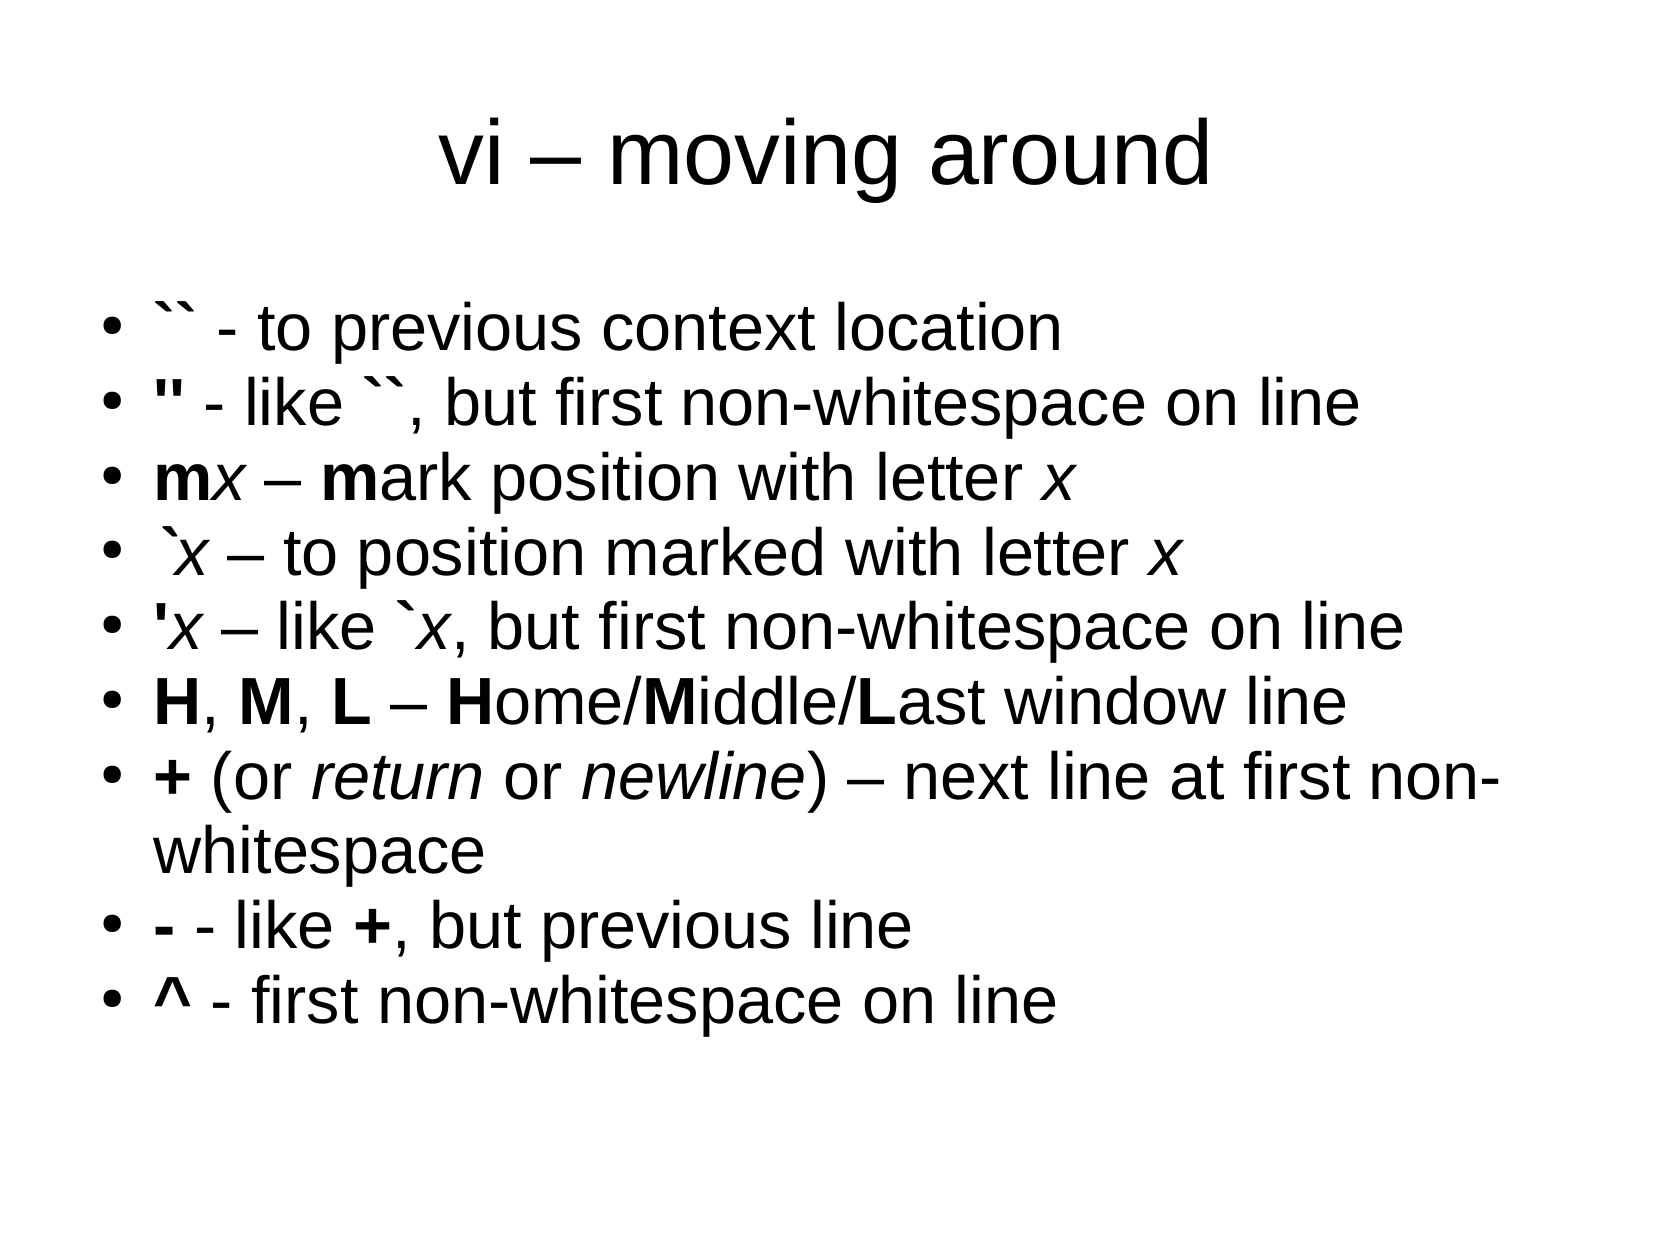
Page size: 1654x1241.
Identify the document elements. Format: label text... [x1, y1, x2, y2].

title vi – moving around [82, 56, 1571, 250]
list `` - to previous context location '' - like ``, but first non-whitespace on line mx – mark position with letter x `x – to position marked with letter x 'x – like `x, but first non-whitespace on line H, M, L – Home/Middle/Last window line + (or return or newline) – next line at first non-whitespace - - like +, but previous line ^ - first non-whitespace on line [82, 290, 1571, 1094]
